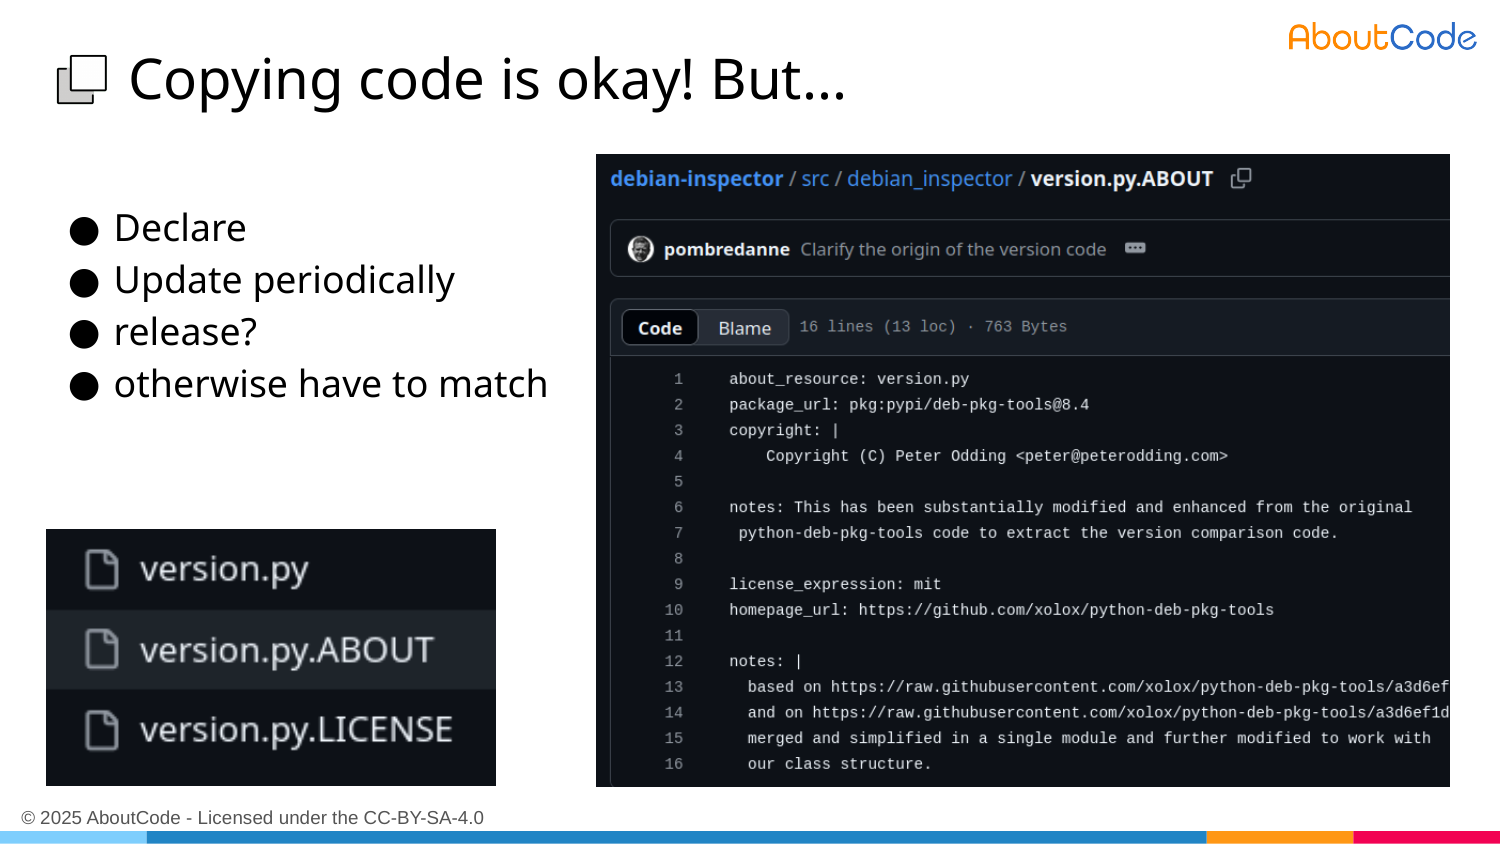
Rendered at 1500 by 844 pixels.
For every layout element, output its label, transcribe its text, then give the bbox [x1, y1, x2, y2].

picture [46, 529, 496, 786]
title Copying code is okay! But... [117, 37, 1358, 122]
list Declare Update periodically release? otherwise have to match [46, 186, 564, 530]
picture [46, 44, 118, 115]
picture [1289, 22, 1477, 50]
picture [596, 154, 1450, 787]
